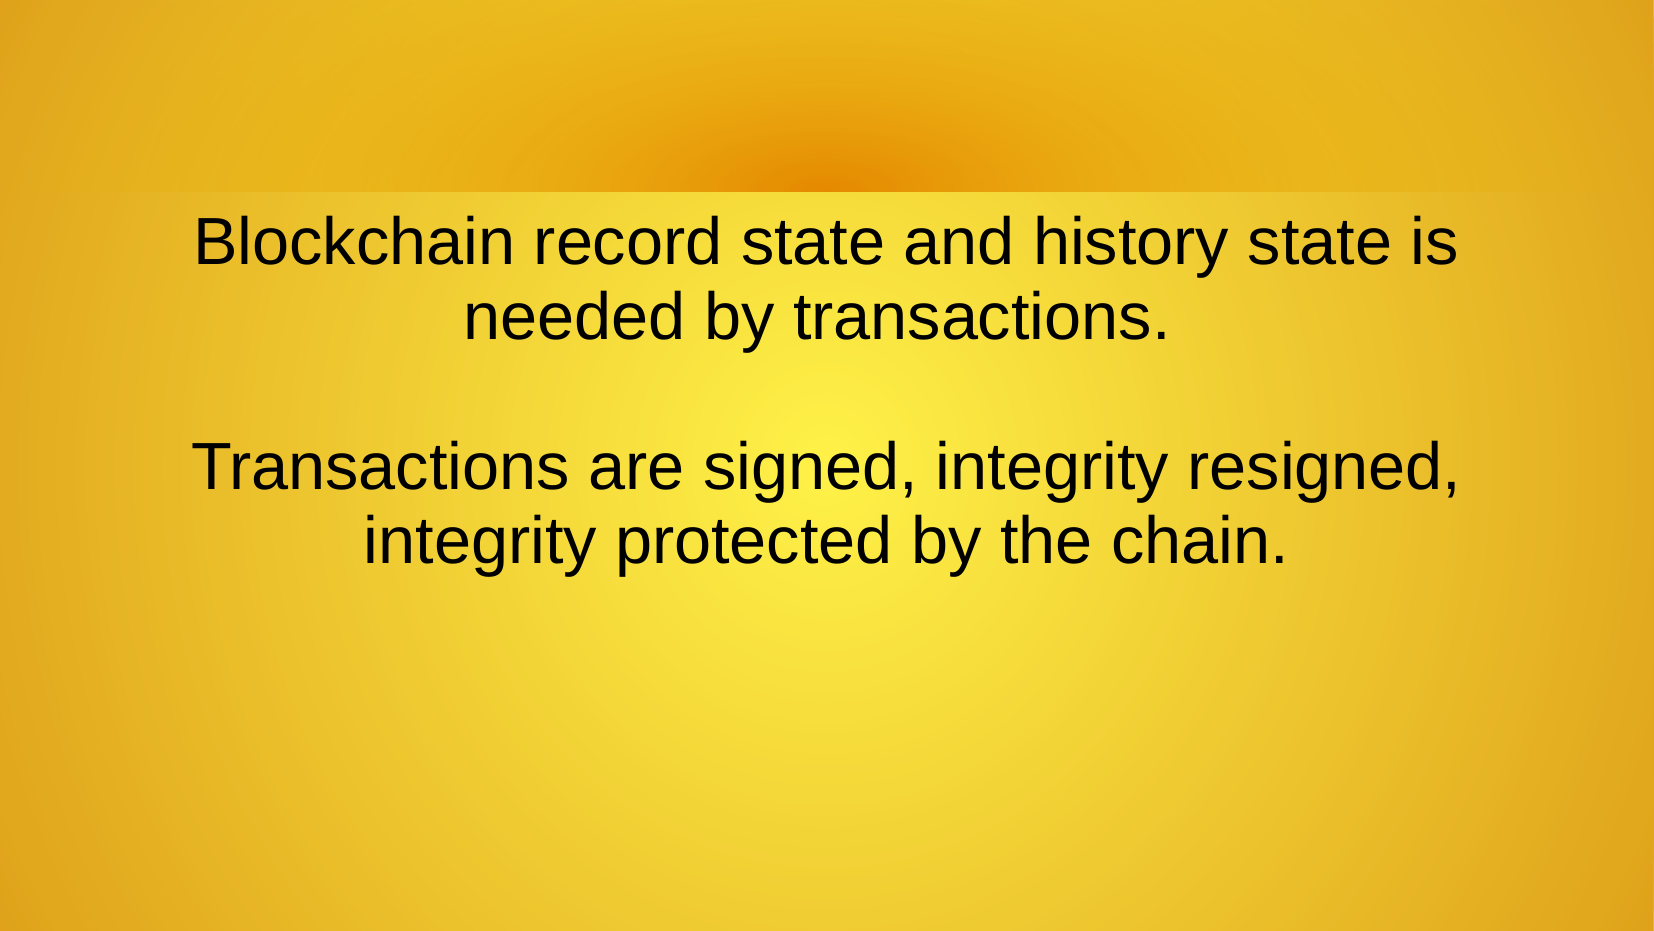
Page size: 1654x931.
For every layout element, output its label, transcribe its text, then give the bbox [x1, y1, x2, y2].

subtitle Blockchain record state and history state is needed by transactions. Transactions are signed, integrity resigned, integrity protected by the chain. [82, 35, 1571, 748]
